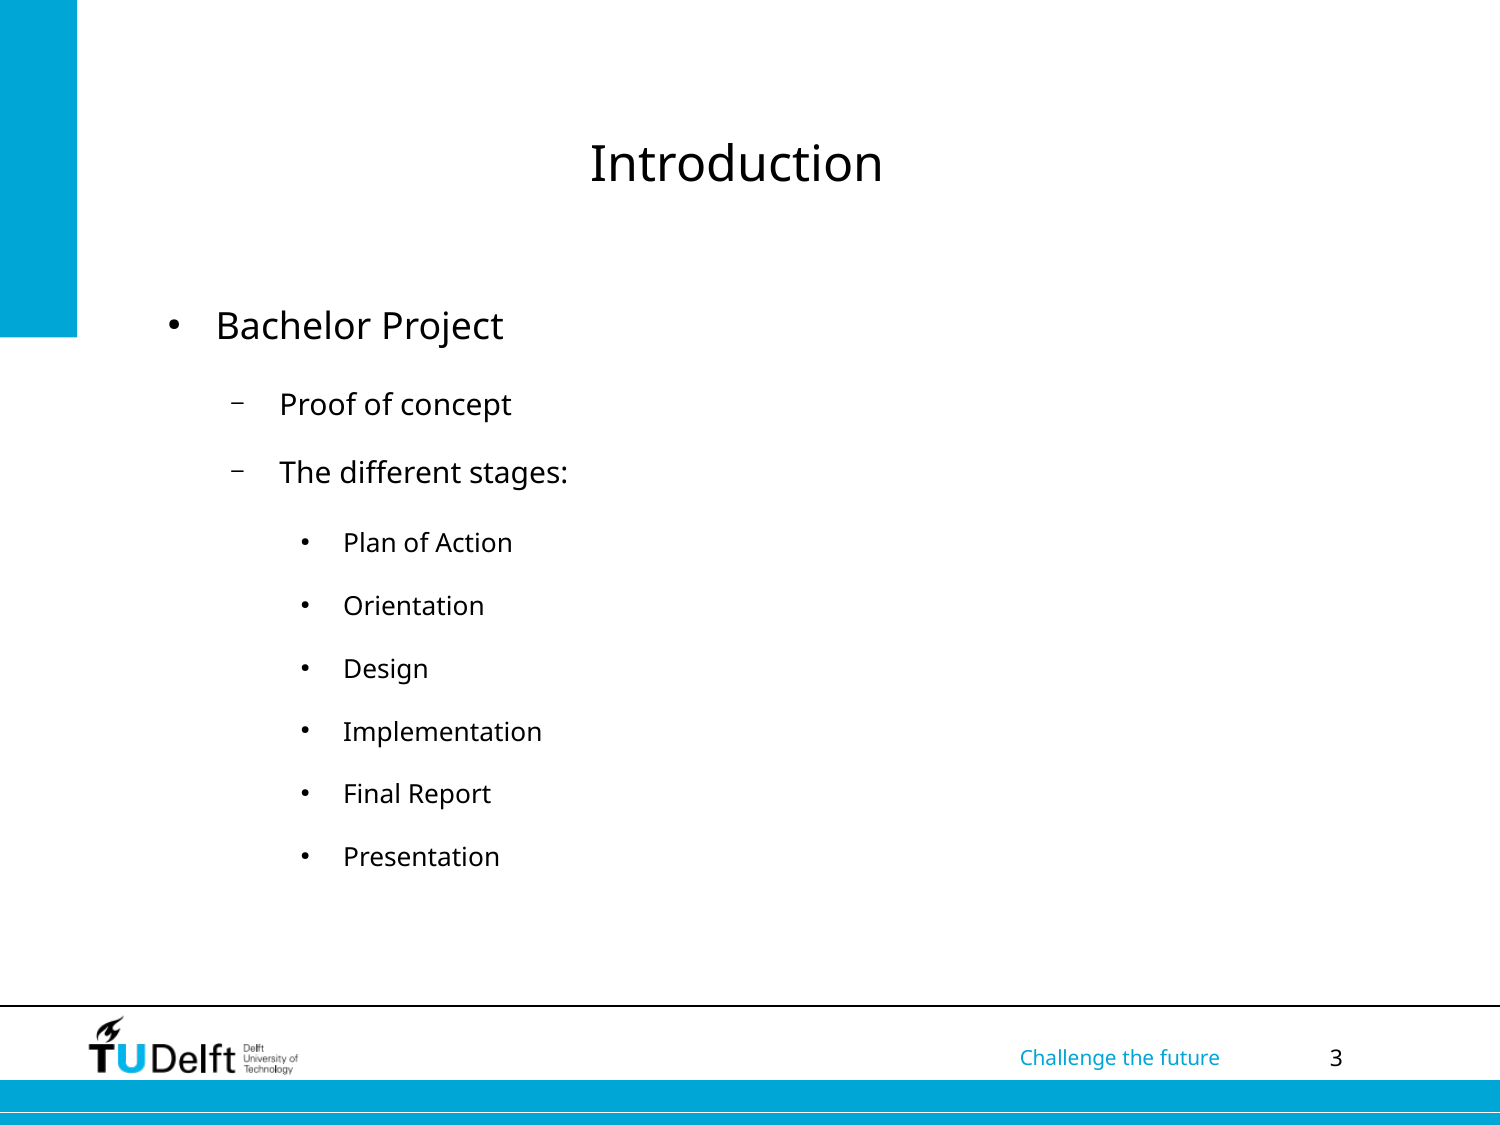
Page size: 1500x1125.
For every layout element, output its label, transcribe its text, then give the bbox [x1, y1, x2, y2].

list Bachelor Project Proof of concept The different stages: Plan of Action Orientation Design Implementation Final Report Presentation [151, 299, 1323, 876]
title Introduction [150, 75, 1325, 250]
